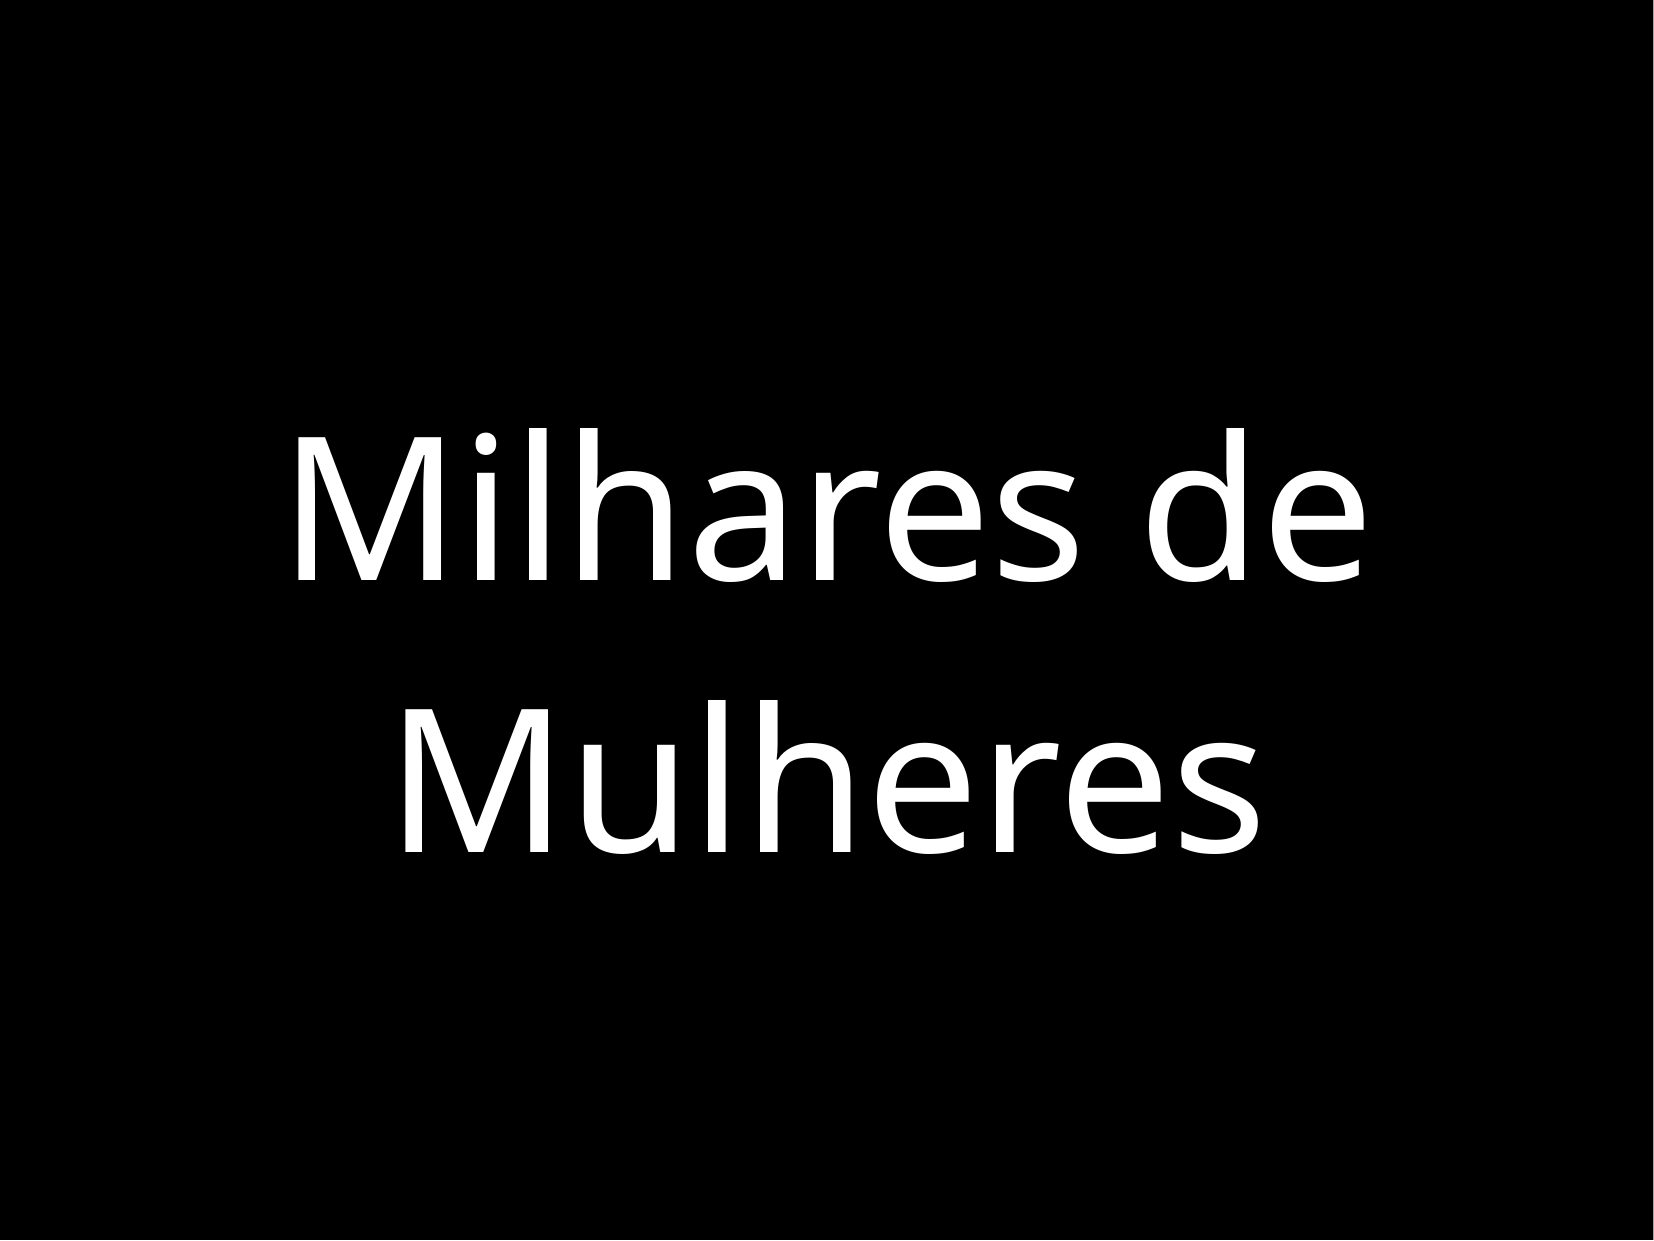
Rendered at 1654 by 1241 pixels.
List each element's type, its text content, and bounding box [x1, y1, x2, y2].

title Milhares de Mulheres [82, 49, 1571, 1229]
